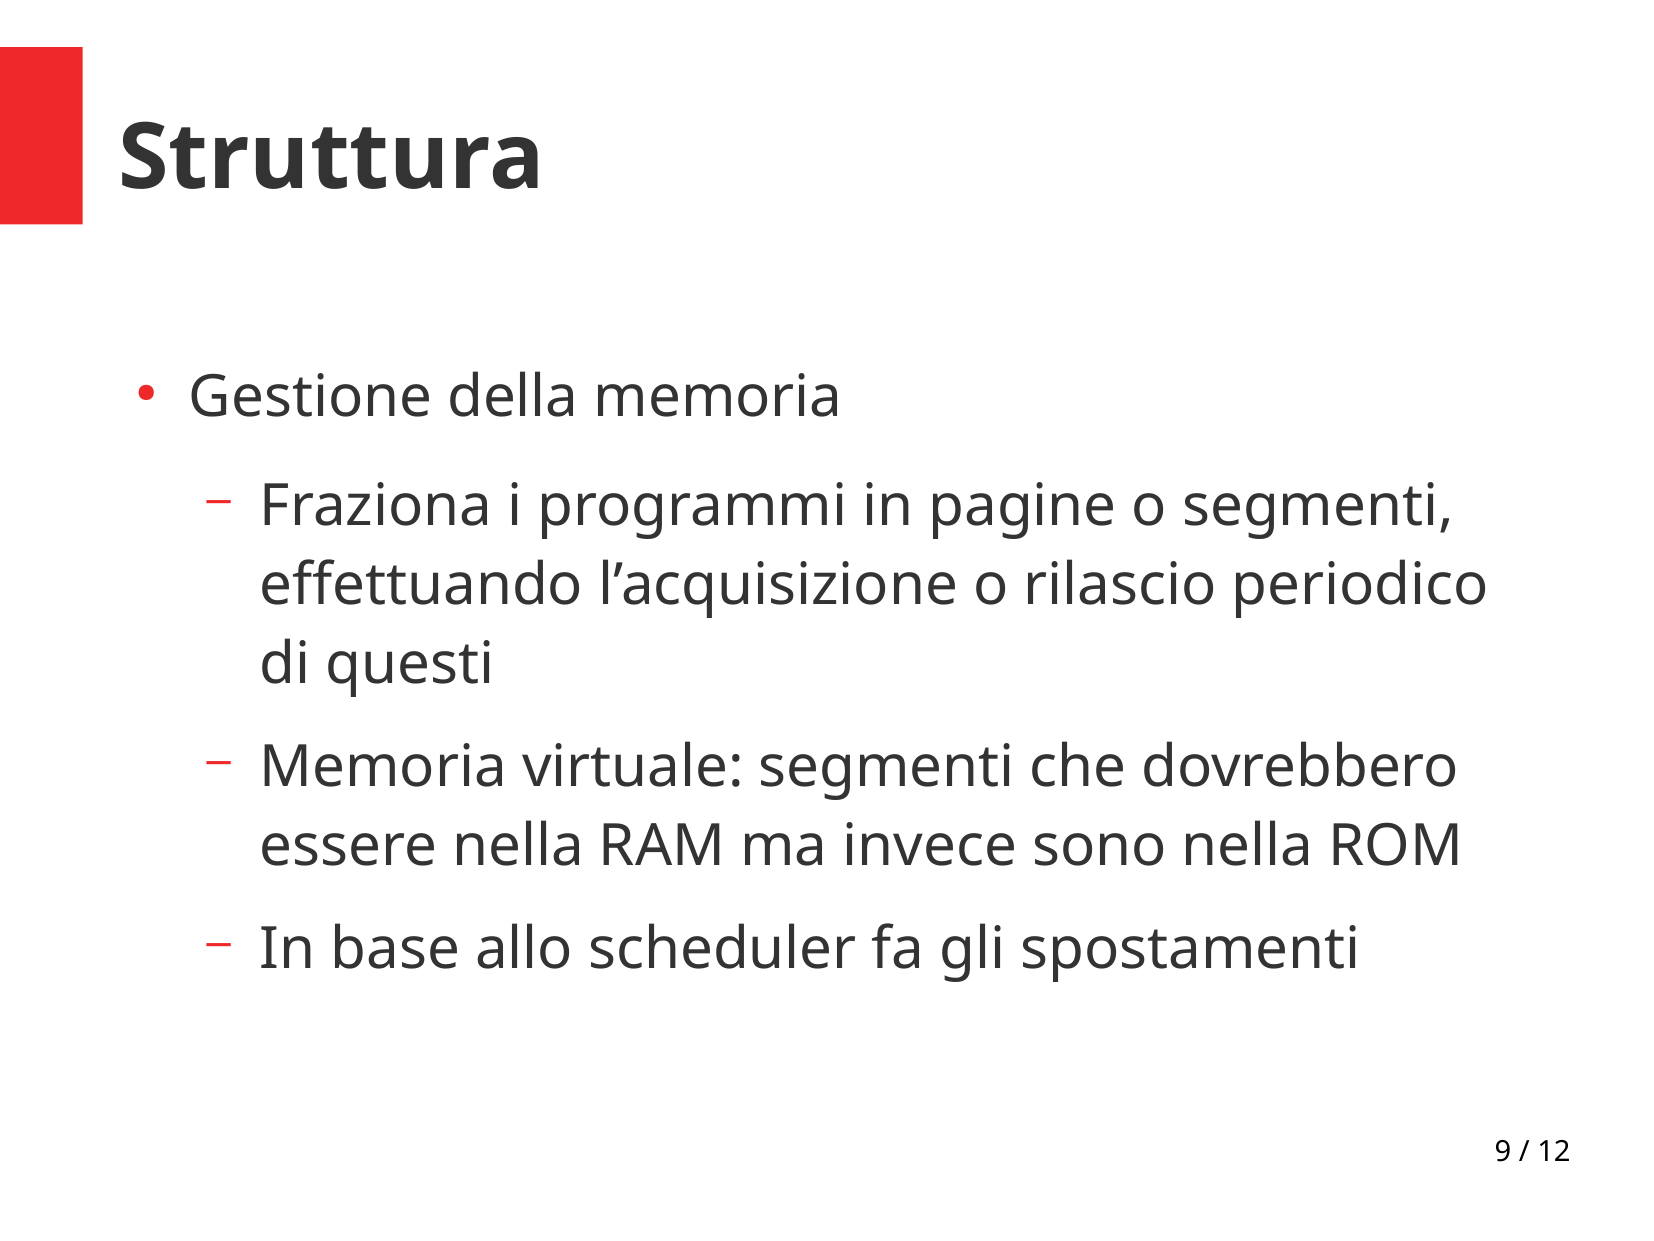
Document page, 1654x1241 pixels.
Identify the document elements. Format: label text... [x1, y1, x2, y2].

list Gestione della memoria Fraziona i programmi in pagine o segmenti, effettuando l’acquisizione o rilascio periodico di questi Memoria virtuale: segmenti che dovrebbero essere nella RAM ma invece sono nella ROM In base allo scheduler fa gli spostamenti [118, 354, 1536, 1074]
title Struttura [118, 49, 1571, 257]
